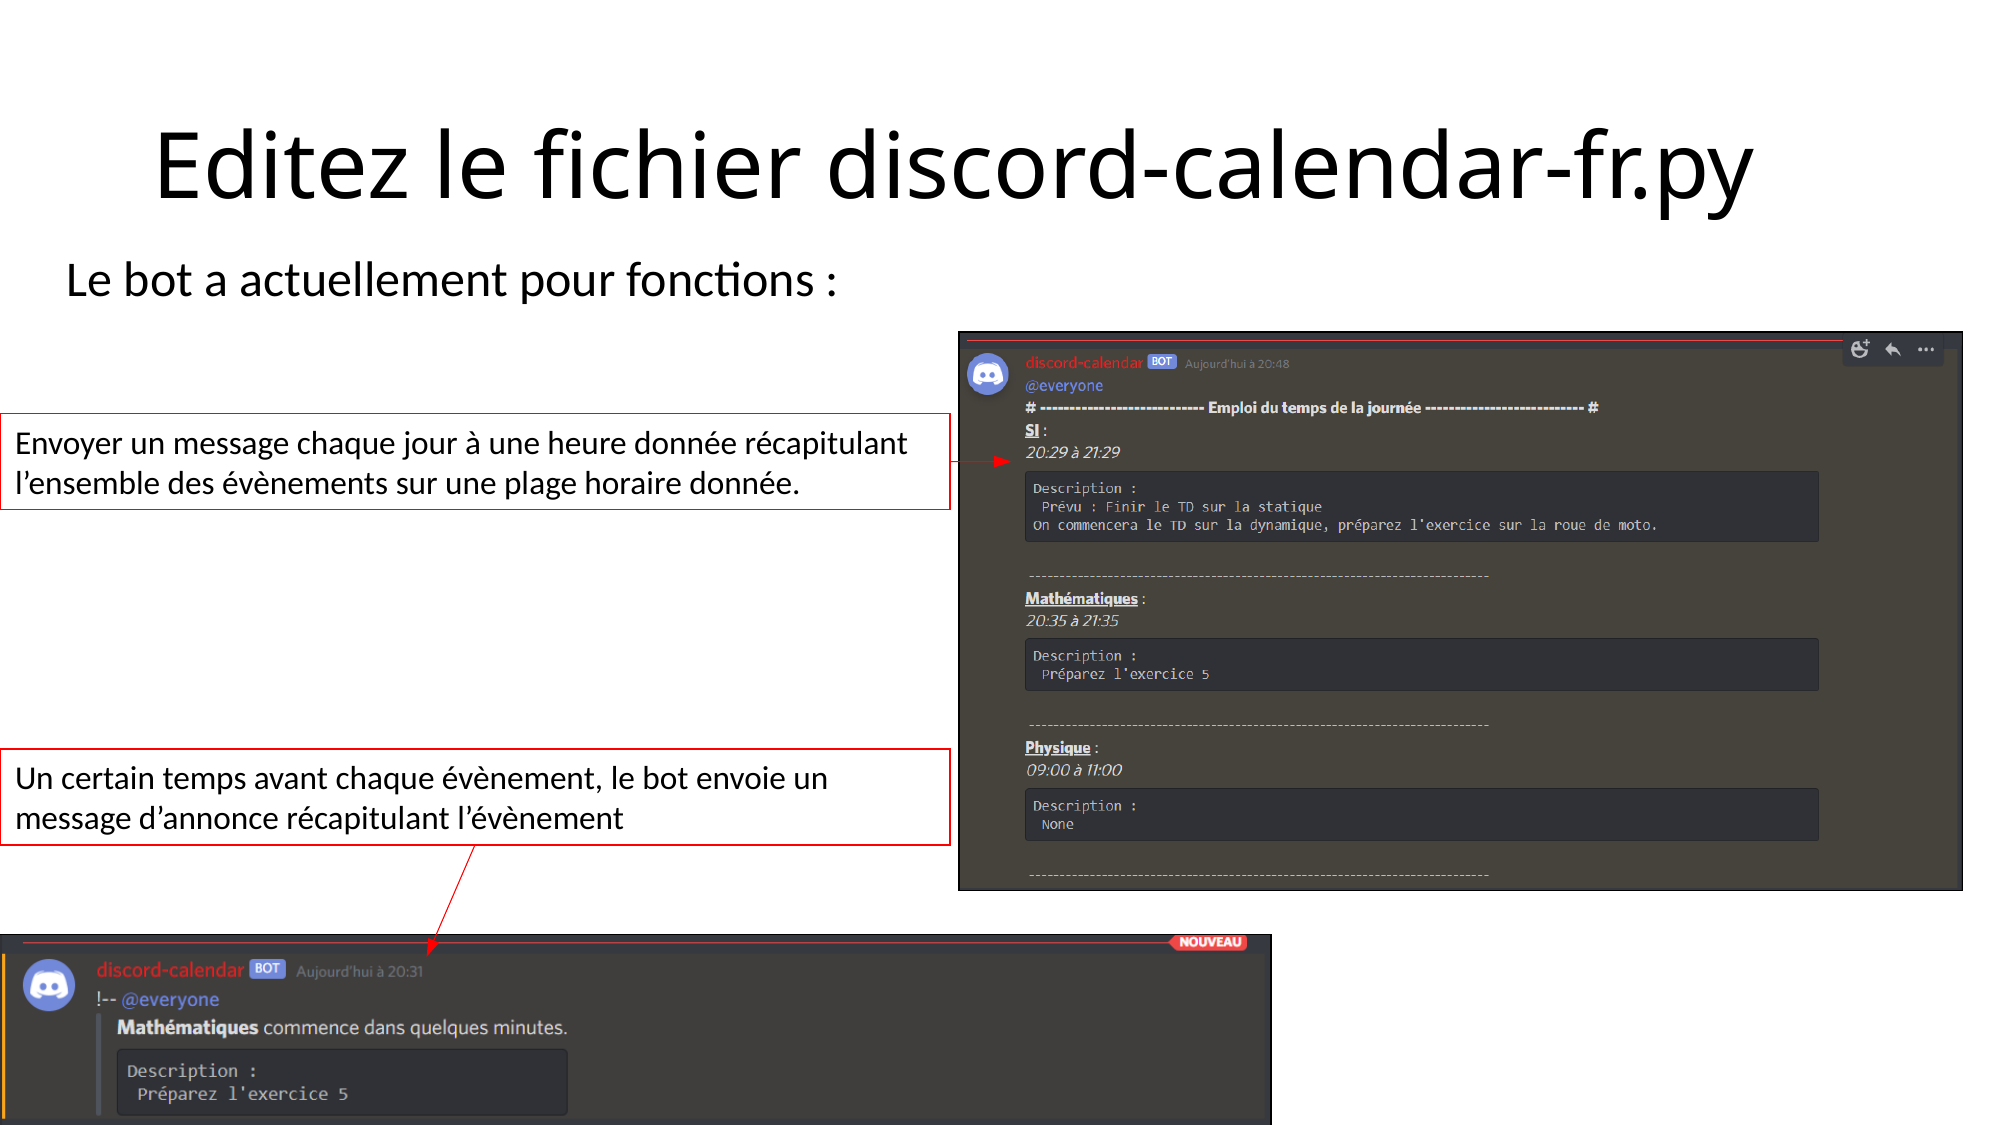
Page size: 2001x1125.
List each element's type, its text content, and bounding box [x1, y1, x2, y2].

text_box Envoyer un message chaque jour à une heure donnée récapitulant l’ensemble des évènements sur une plage horaire donnée. [0, 413, 951, 510]
title Editez le fichier discord-calendar-fr.py [137, 59, 1863, 278]
text_box Un certain temps avant chaque évènement, le bot envoie un message d’annonce récapitulant l’évènement [0, 748, 951, 845]
list Le bot a actuellement pour fonctions : [51, 245, 1677, 392]
picture [959, 332, 1962, 890]
picture [0, 935, 1270, 1125]
